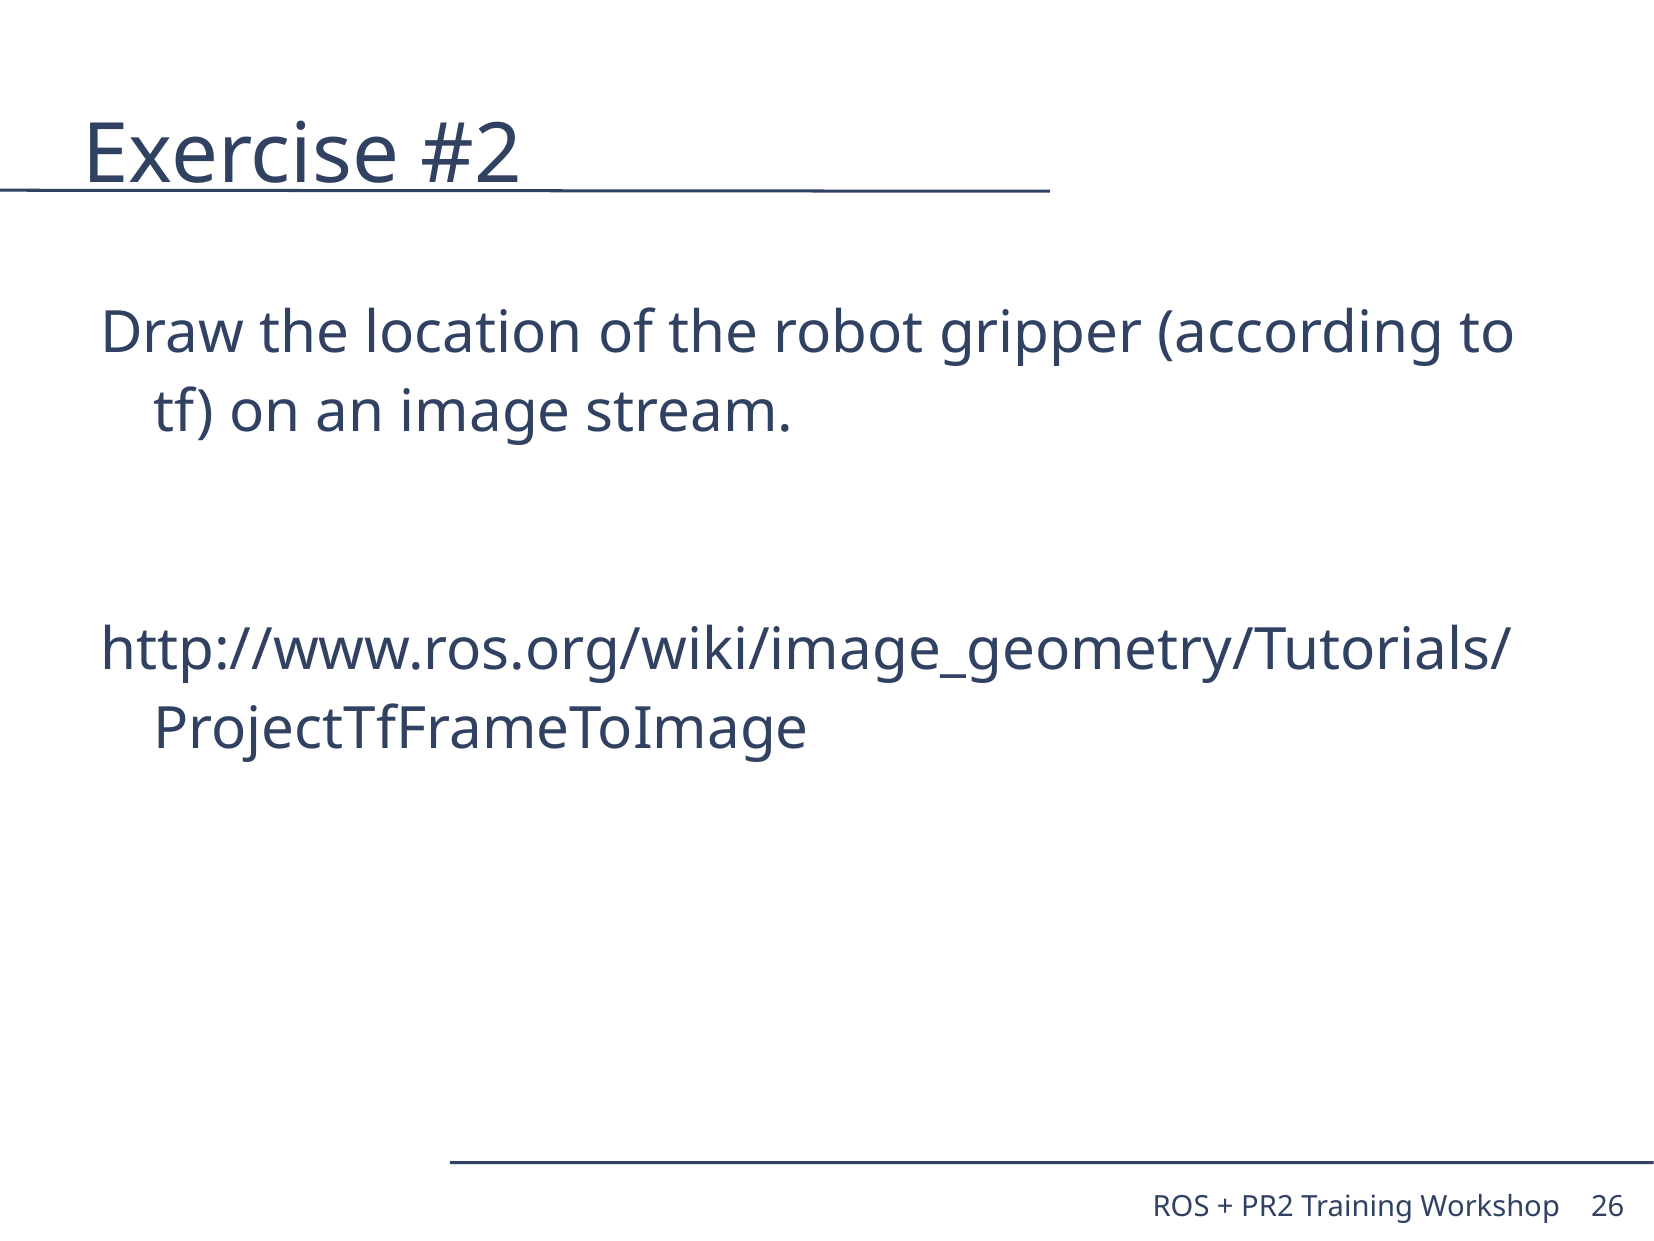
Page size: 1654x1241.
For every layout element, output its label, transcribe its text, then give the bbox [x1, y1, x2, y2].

list Draw the location of the robot gripper (according to tf) on an image stream. http://www.ros.org/wiki/image_geometry/Tutorials/ProjectTfFrameToImage [82, 290, 1571, 1109]
title Exercise #2 [82, 75, 1571, 226]
